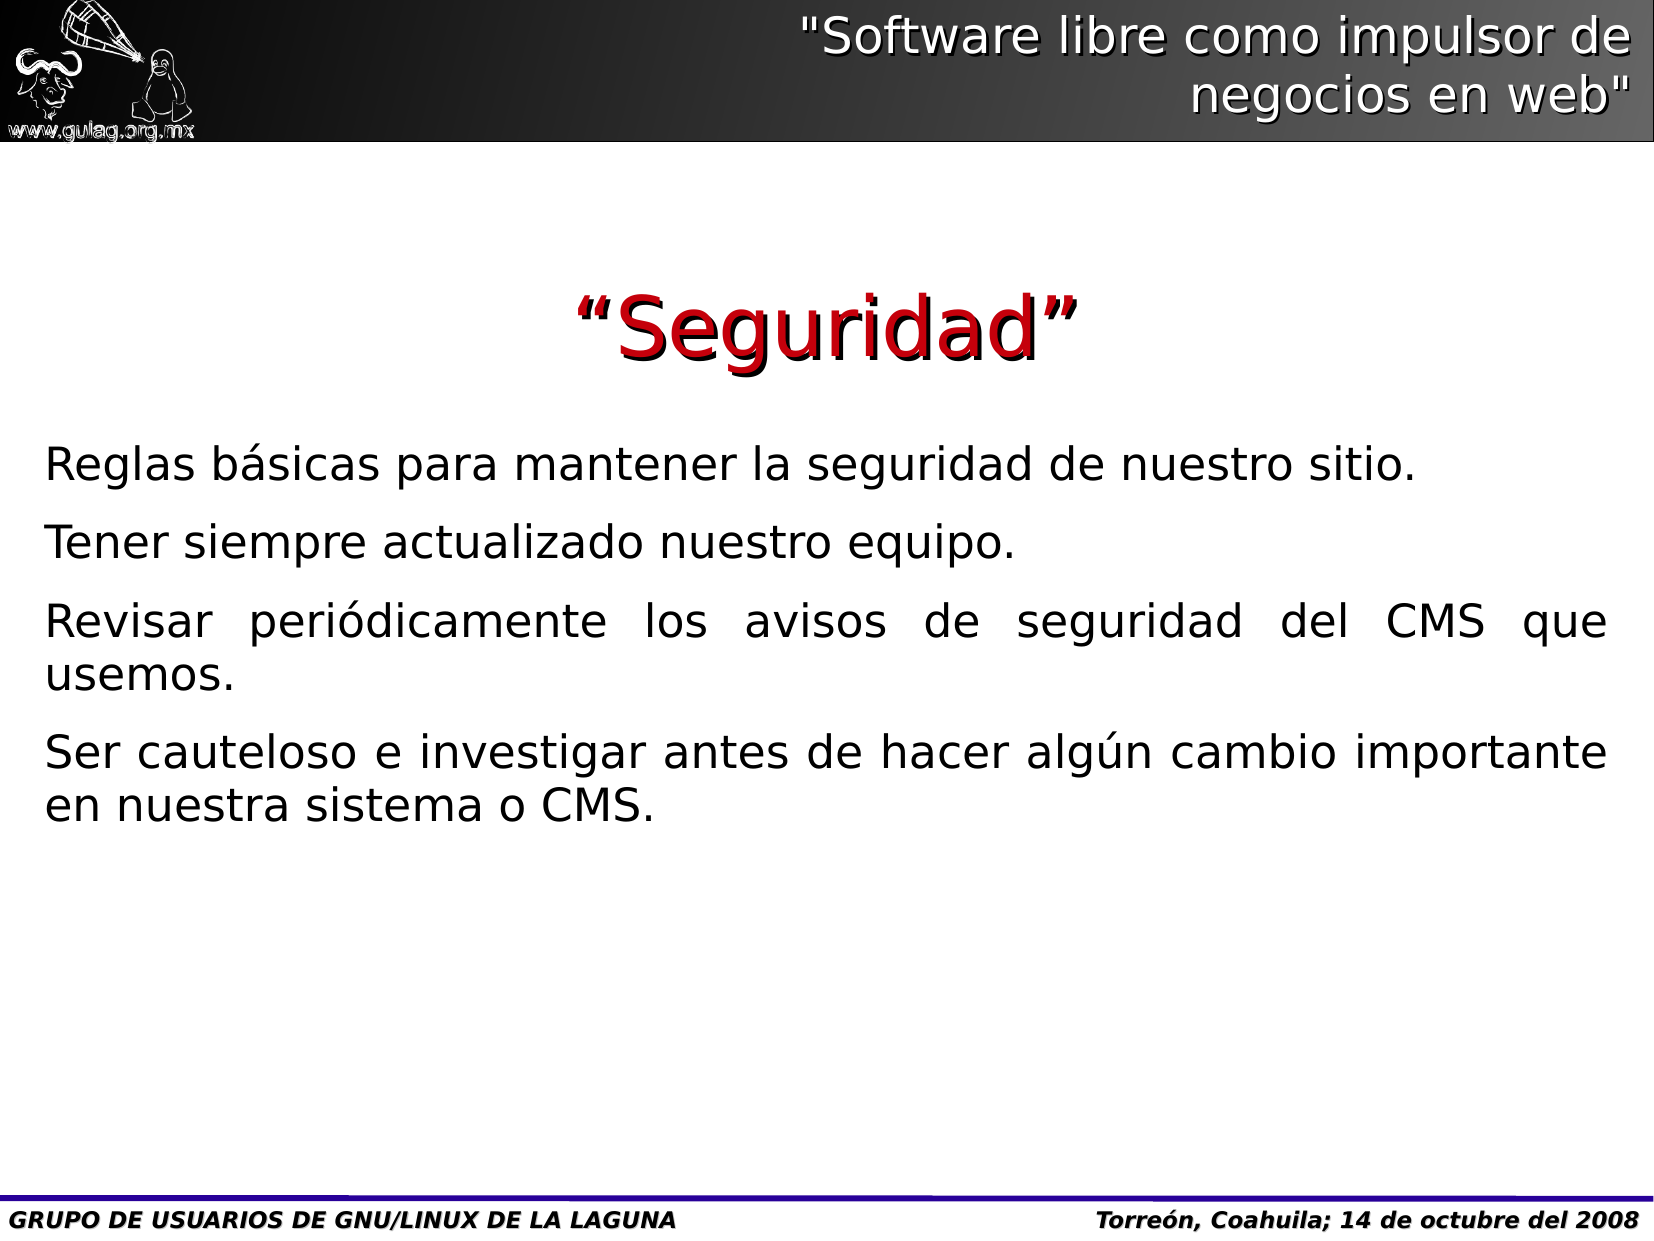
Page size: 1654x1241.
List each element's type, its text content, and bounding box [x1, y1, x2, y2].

text_box [197, 0, 1654, 142]
text_box Reglas básicas para mantener la seguridad de nuestro sitio. Tener siempre actualizado nuestro equipo. Revisar periódicamente los avisos de seguridad del CMS que usemos. Ser cauteloso e investigar antes de hacer algún cambio importante en nuestra sistema o CMS. [29, 430, 1625, 840]
text_box Torreón, Coahuila; 14 de octubre del 2008 [1080, 1200, 1654, 1241]
picture [5, 0, 197, 144]
text_box "Software libre como impulsor de negocios en web" [749, 0, 1648, 132]
text_box [0, 0, 5, 142]
text_box GRUPO DE USUARIOS DE GNU/LINUX DE LA LAGUNA [0, 1200, 693, 1241]
text_box “Seguridad” [29, 271, 1625, 384]
